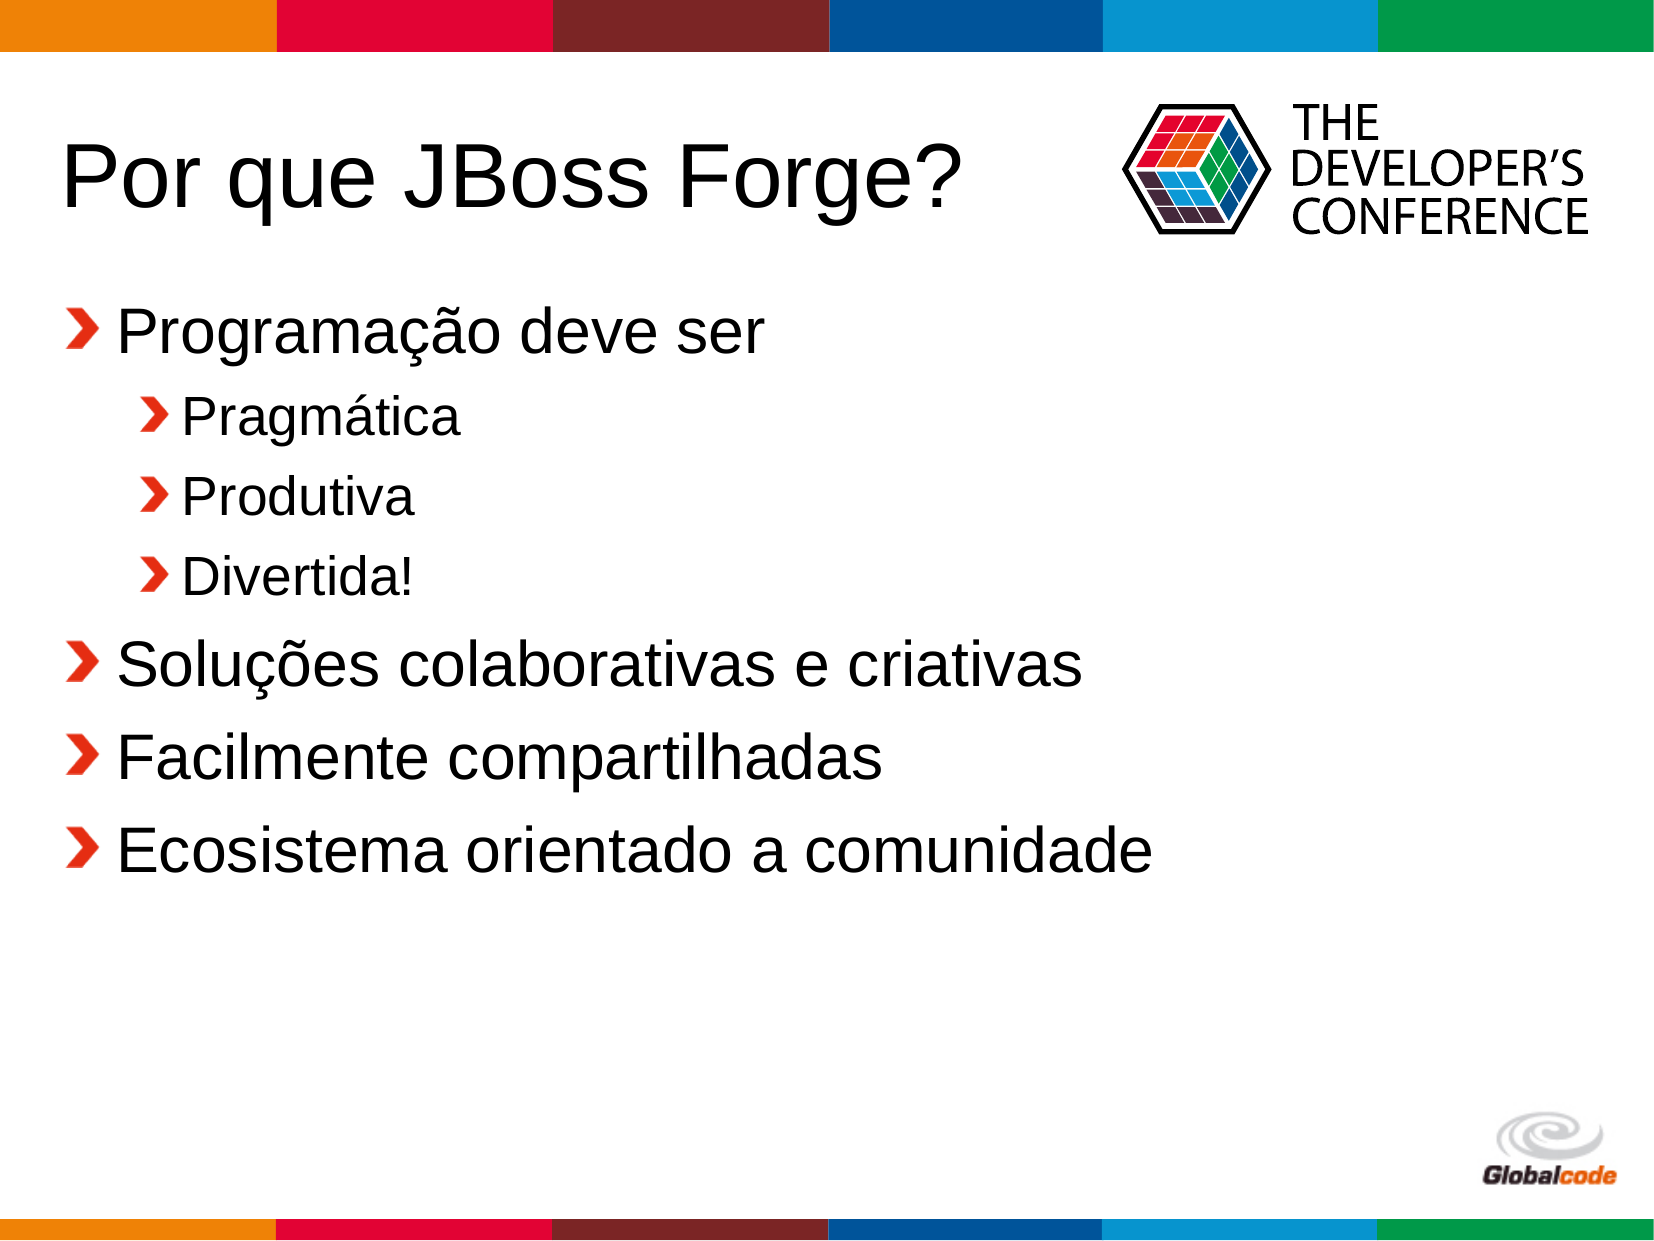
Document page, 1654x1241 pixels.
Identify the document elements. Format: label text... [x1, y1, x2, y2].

list Programação deve ser Pragmática Produtiva Divertida! Soluções colaborativas e criativas Facilmente compartilhadas Ecosistema orientado a comunidade [45, 281, 1609, 1102]
picture [1464, 1062, 1638, 1219]
title Por que JBoss Forge? [45, 87, 1075, 256]
